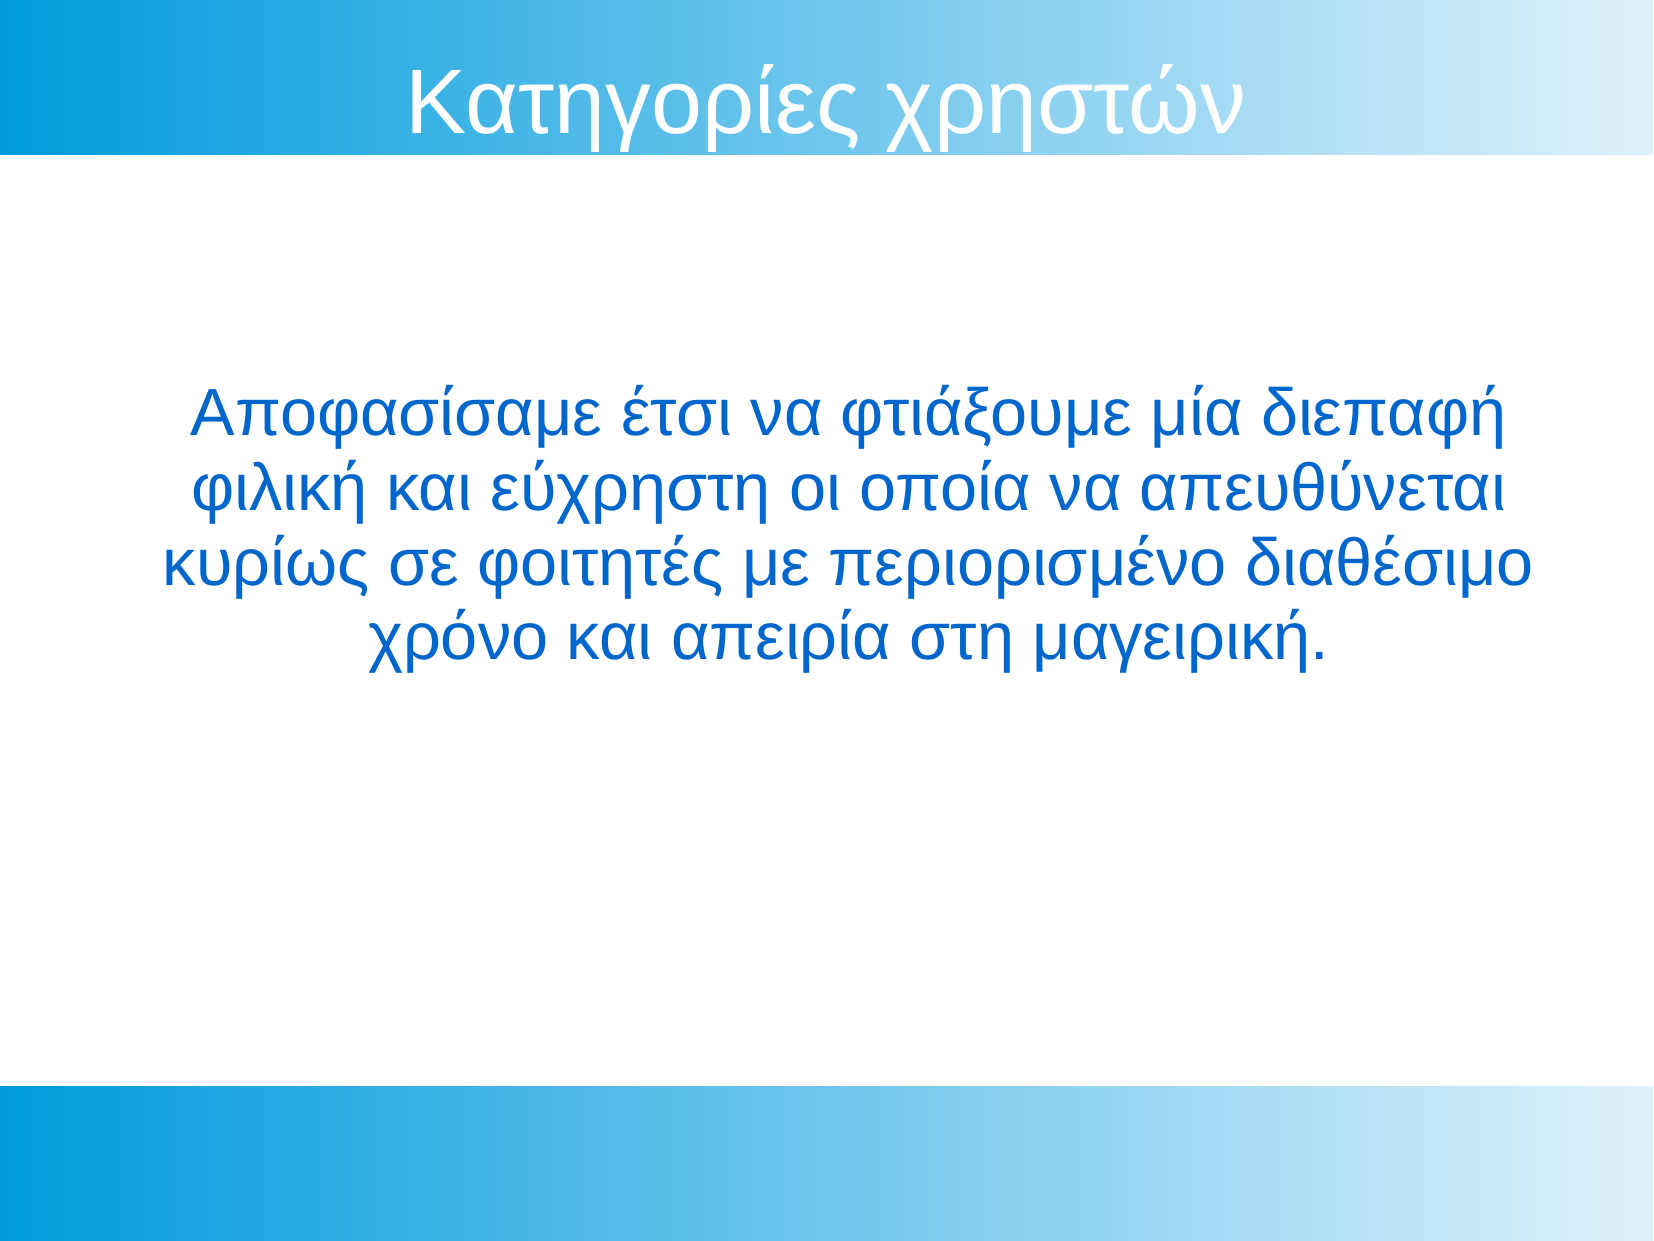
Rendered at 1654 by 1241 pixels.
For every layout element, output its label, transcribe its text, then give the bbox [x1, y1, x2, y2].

title Κατηγορίες χρηστών [82, 49, 1571, 155]
list Αποφασίσαμε έτσι να φτιάξουμε μία διεπαφή φιλική και εύχρηστη οι οποία να απευθύνεται κυρίως σε φοιτητές με περιορισμένο διαθέσιμο χρόνο και απειρία στη μαγειρική. [105, 375, 1594, 1095]
